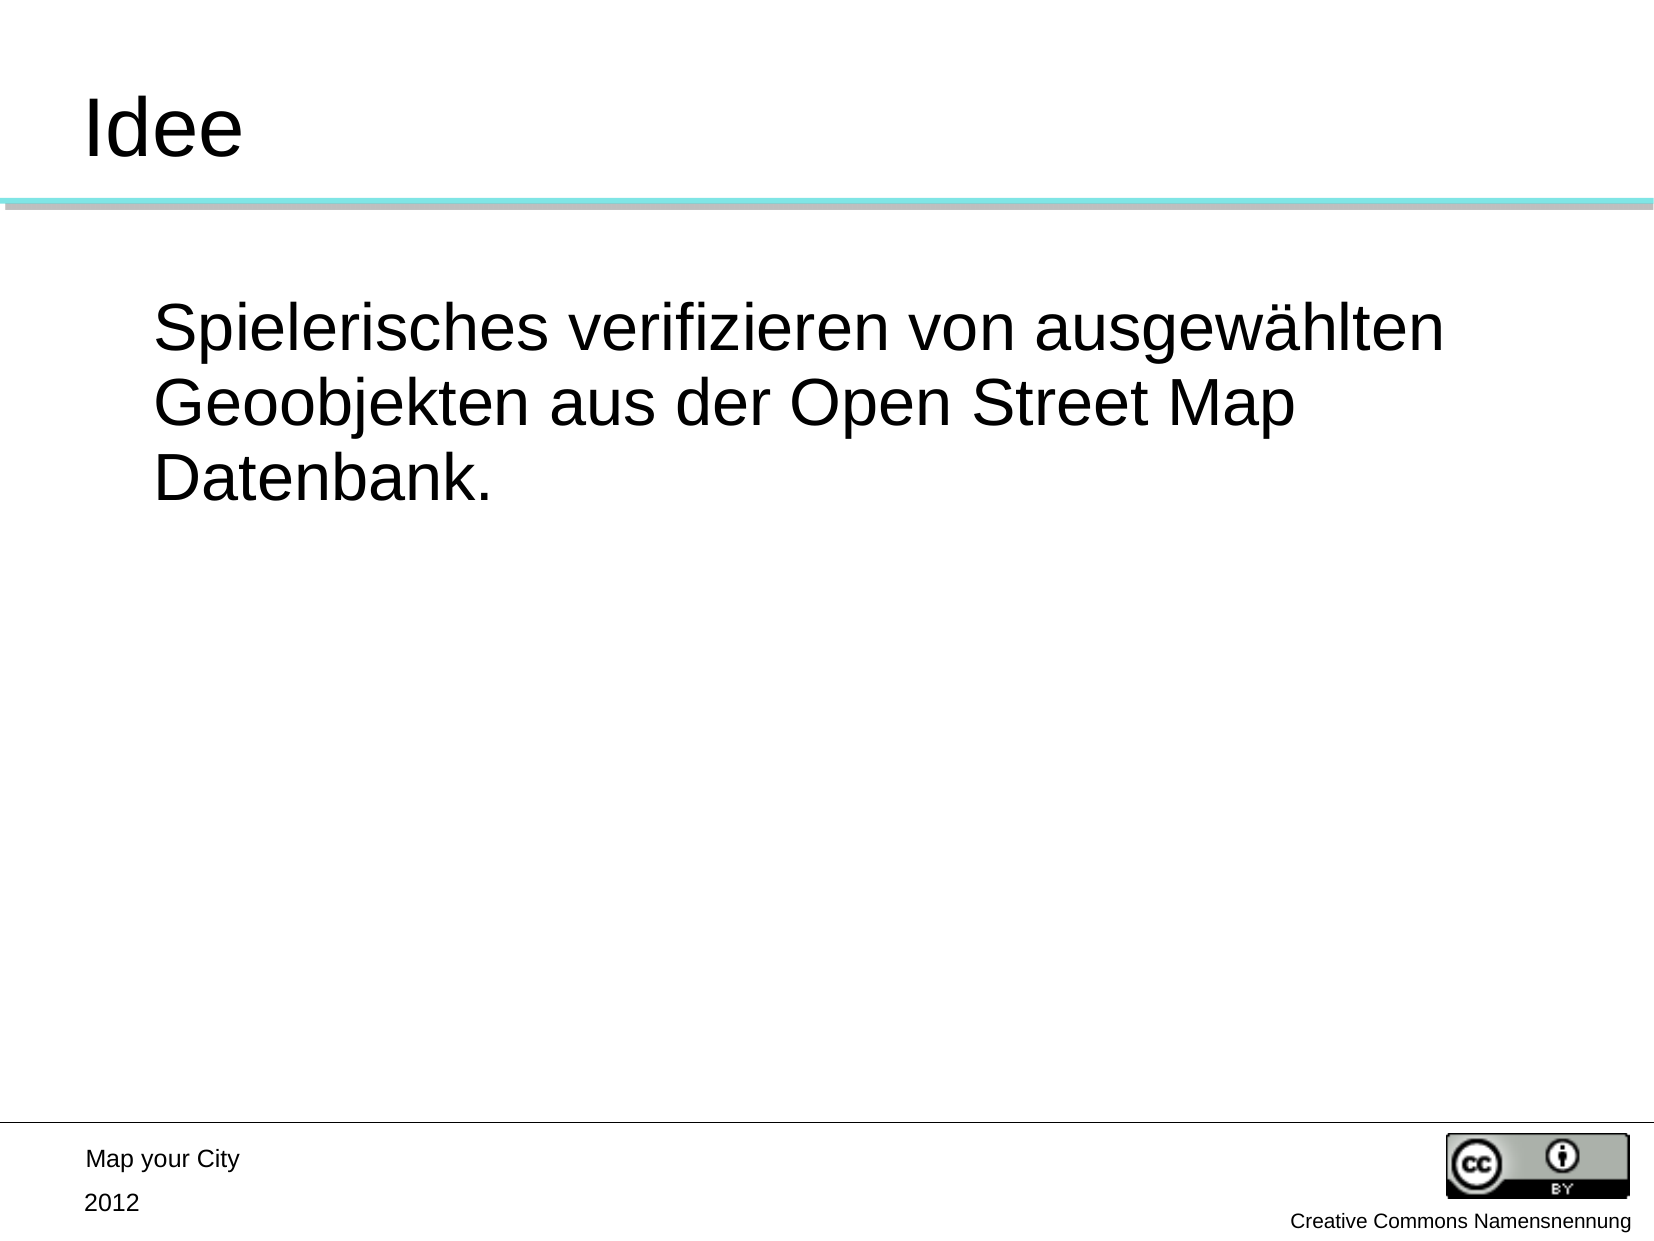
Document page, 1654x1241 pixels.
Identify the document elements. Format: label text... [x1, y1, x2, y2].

list Spielerisches verifizieren von ausgewählten Geoobjekten aus der Open Street Map Datenbank. [82, 290, 1571, 1109]
text_box 2012 [69, 1181, 674, 1225]
title Idee [82, 81, 1571, 175]
text_box Creative Commons Namensnennung [1275, 1202, 1654, 1241]
text_box Map your City [70, 1137, 308, 1180]
picture [1446, 1133, 1630, 1199]
